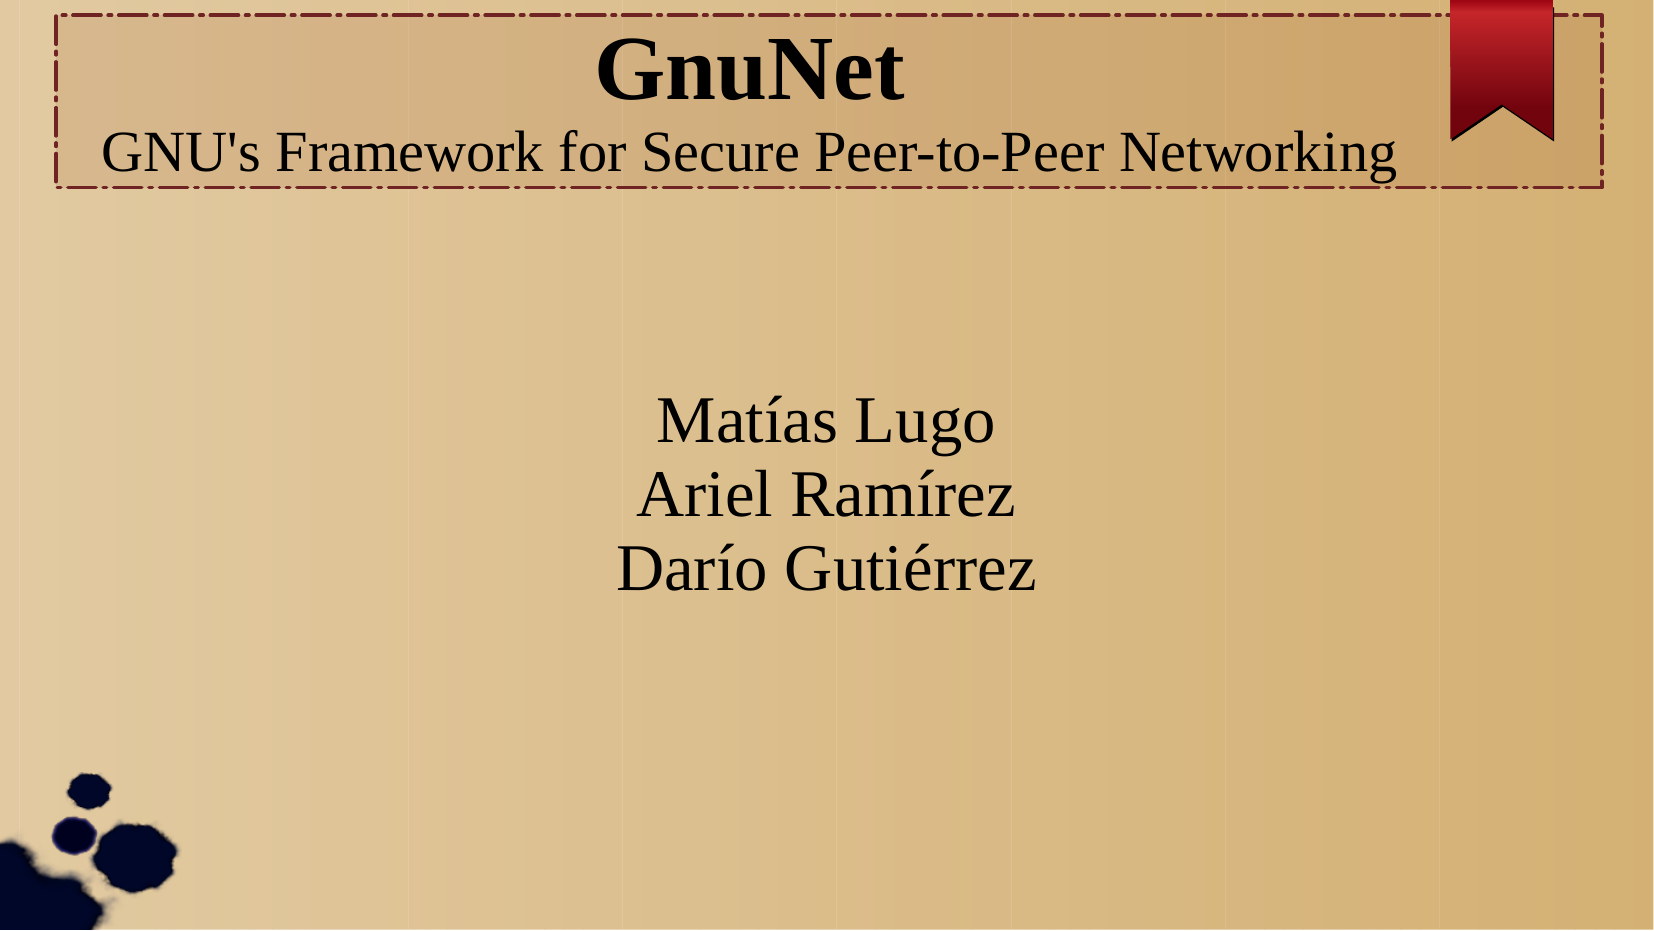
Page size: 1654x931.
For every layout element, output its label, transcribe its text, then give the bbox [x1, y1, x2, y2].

title GnuNet GNU's Framework for Secure Peer-to-Peer Networking [59, 11, 1441, 190]
subtitle Matías Lugo Ariel Ramírez Darío Gutiérrez [82, 224, 1571, 764]
